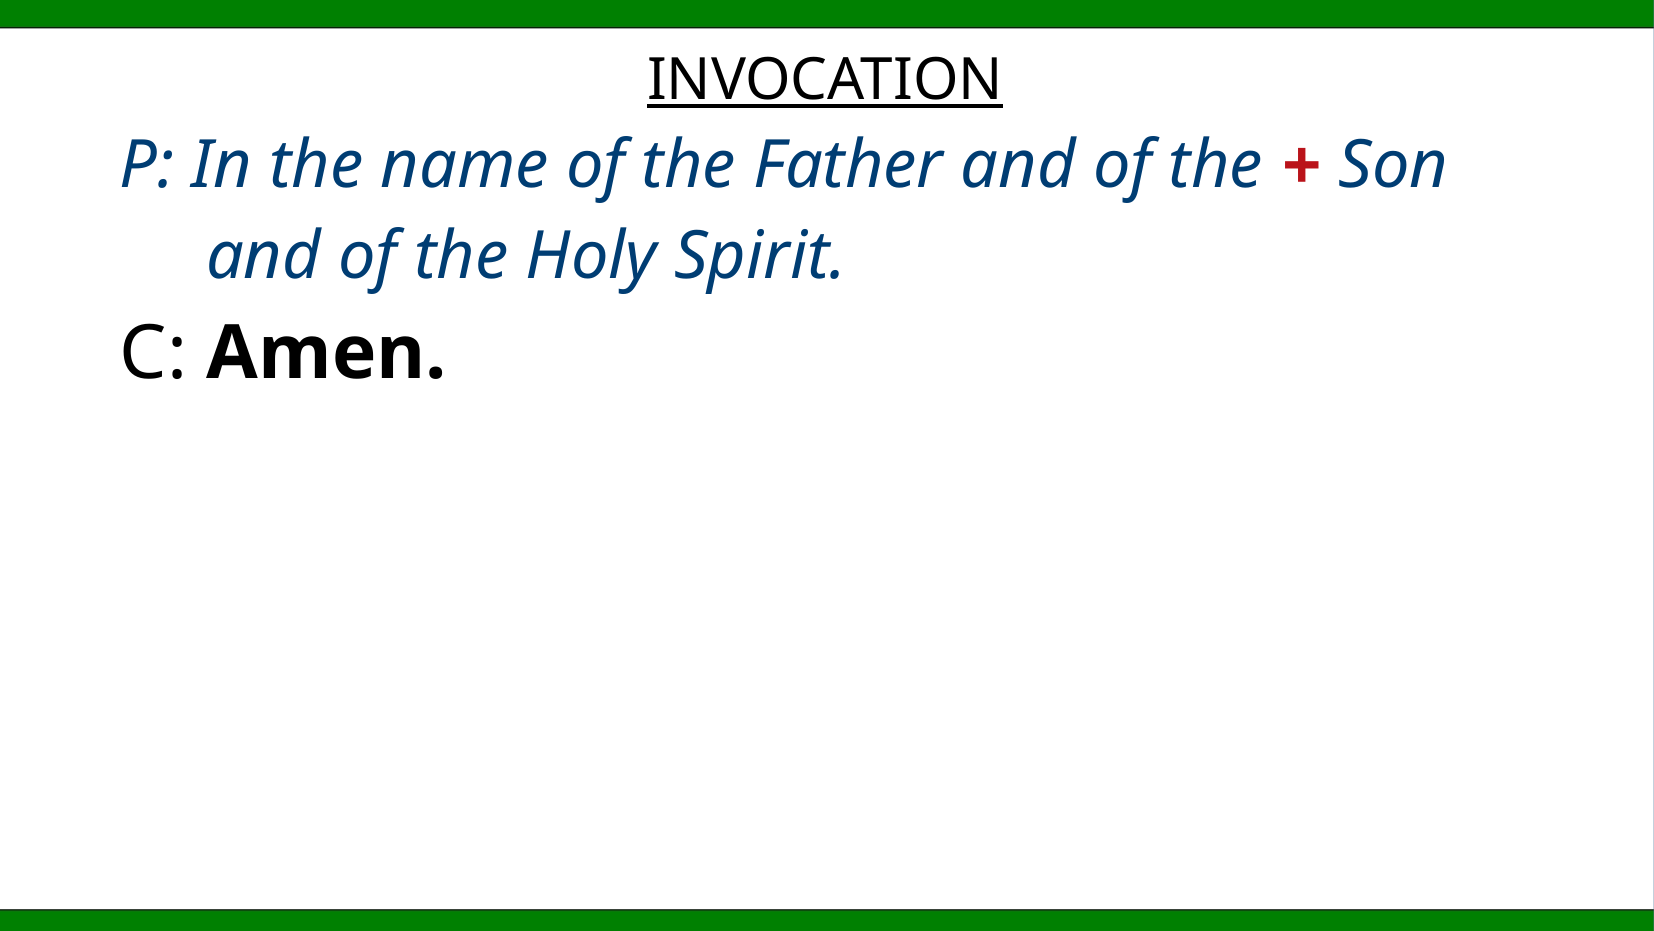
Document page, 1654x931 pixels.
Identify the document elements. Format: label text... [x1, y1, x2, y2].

picture [0, 0, 1654, 931]
text_box INVOCATION P: In the name of the Father and of the + Son and of the Holy Spirit. C: Amen. [105, 30, 1546, 451]
